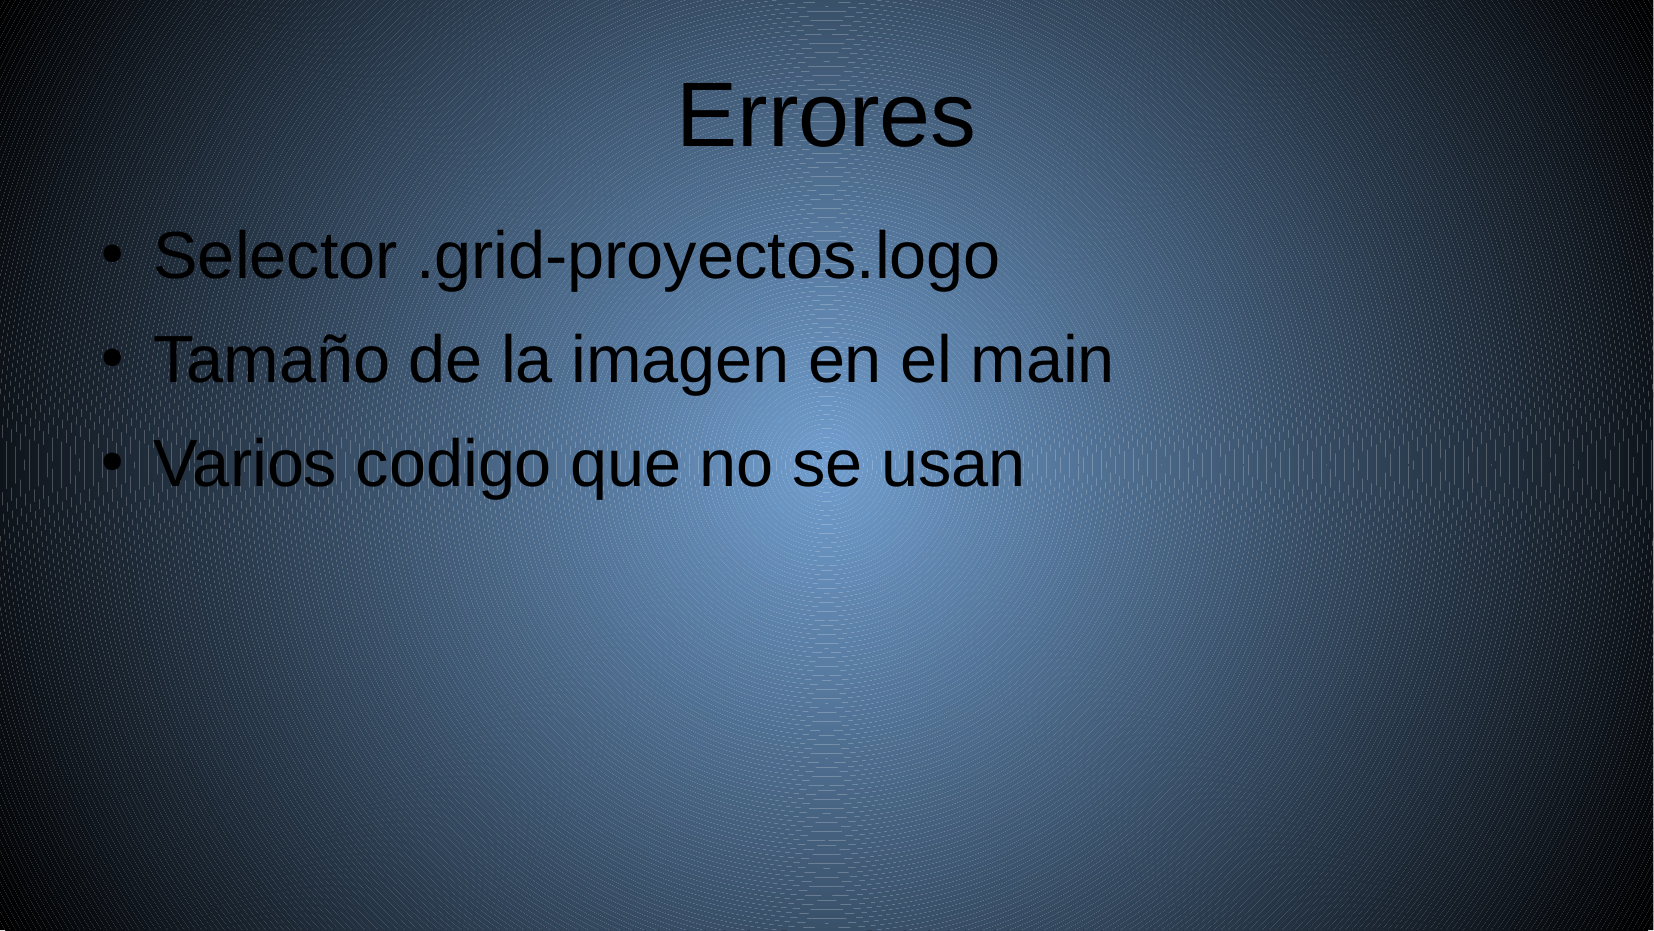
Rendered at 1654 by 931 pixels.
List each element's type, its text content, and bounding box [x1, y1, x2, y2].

title Errores [82, 37, 1571, 193]
list Selector .grid-proyectos.logo Tamaño de la imagen en el main Varios codigo que no se usan [82, 217, 1654, 758]
